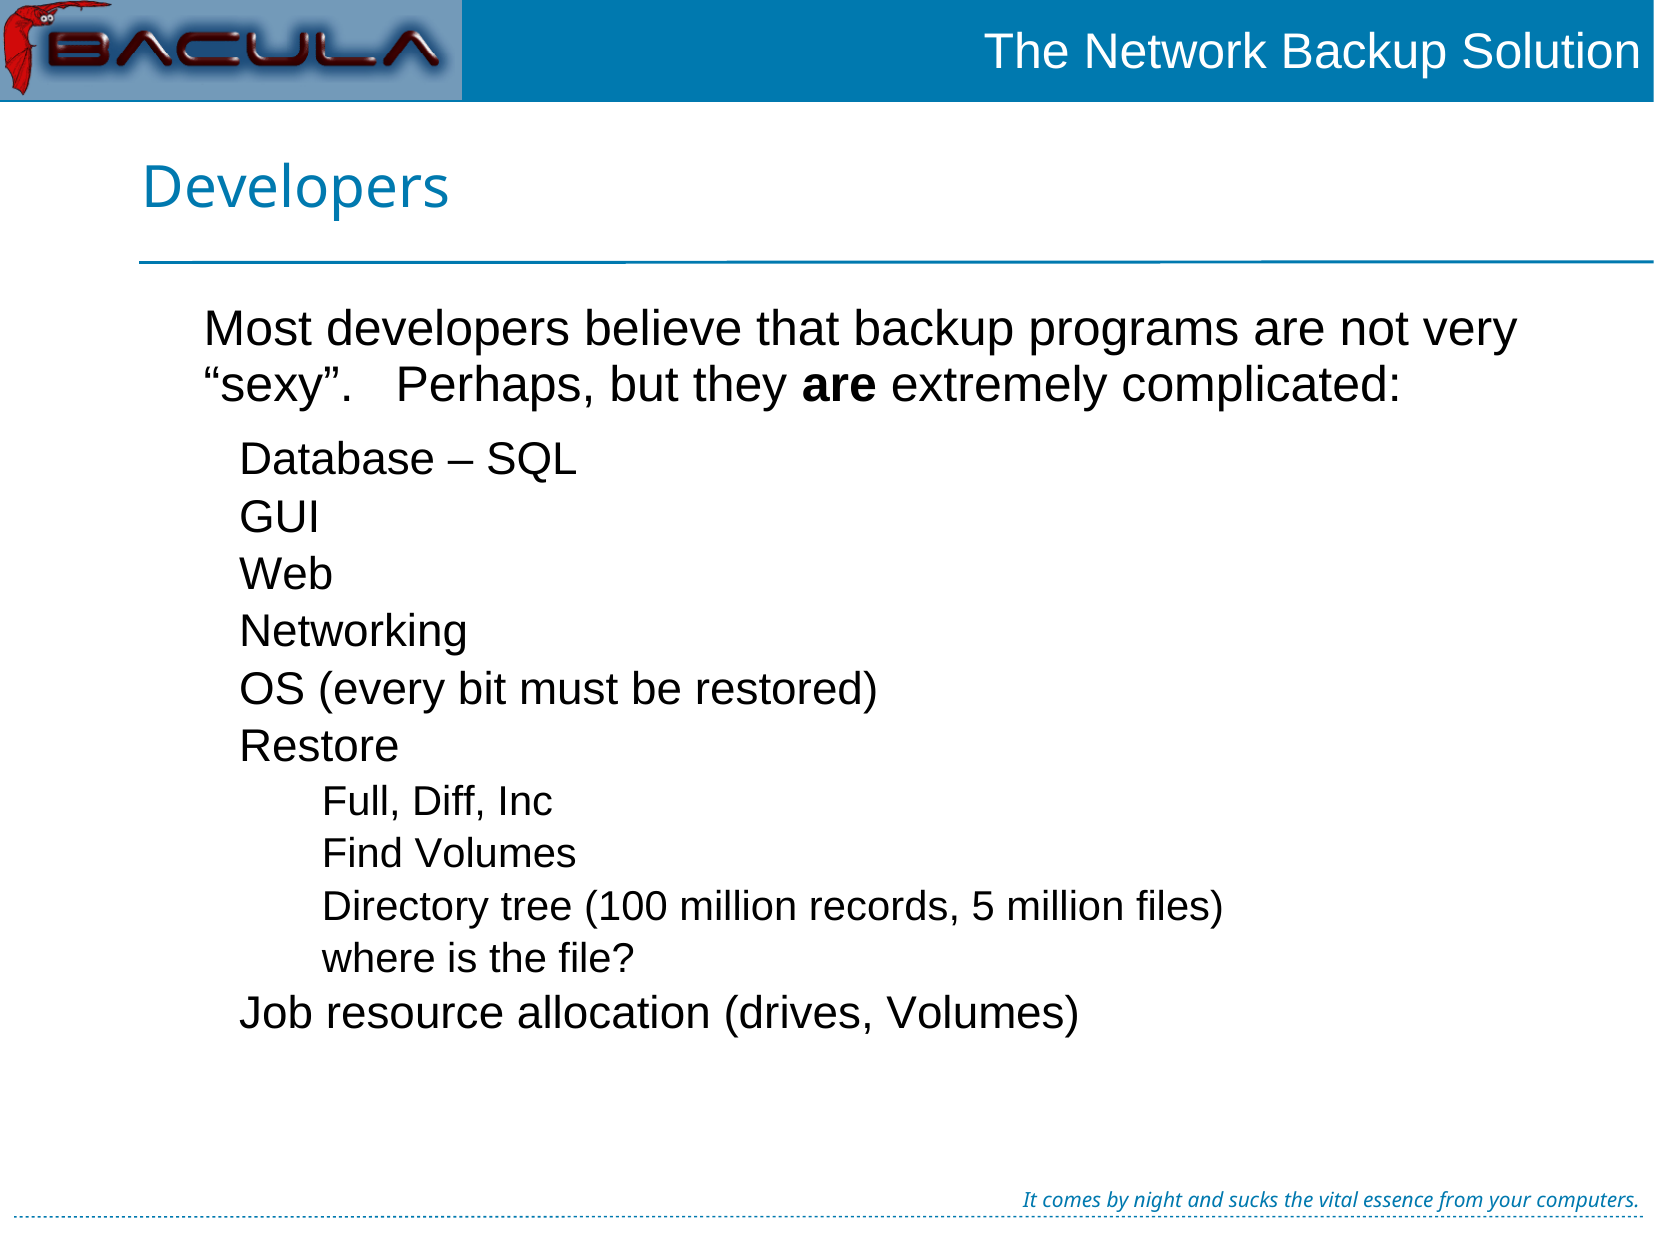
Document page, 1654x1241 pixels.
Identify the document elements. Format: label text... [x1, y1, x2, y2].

title Developers [141, 112, 1501, 226]
picture [0, 0, 461, 99]
list Most developers believe that backup programs are not very “sexy”. Perhaps, but they are extremely complicated: Database – SQL GUI Web Networking OS (every bit must be restored) Restore Full, Diff, Inc Find Volumes Directory tree (100 million records, 5 million files) where is the file? Job resource allocation (drives, Volumes) [144, 300, 1538, 1052]
